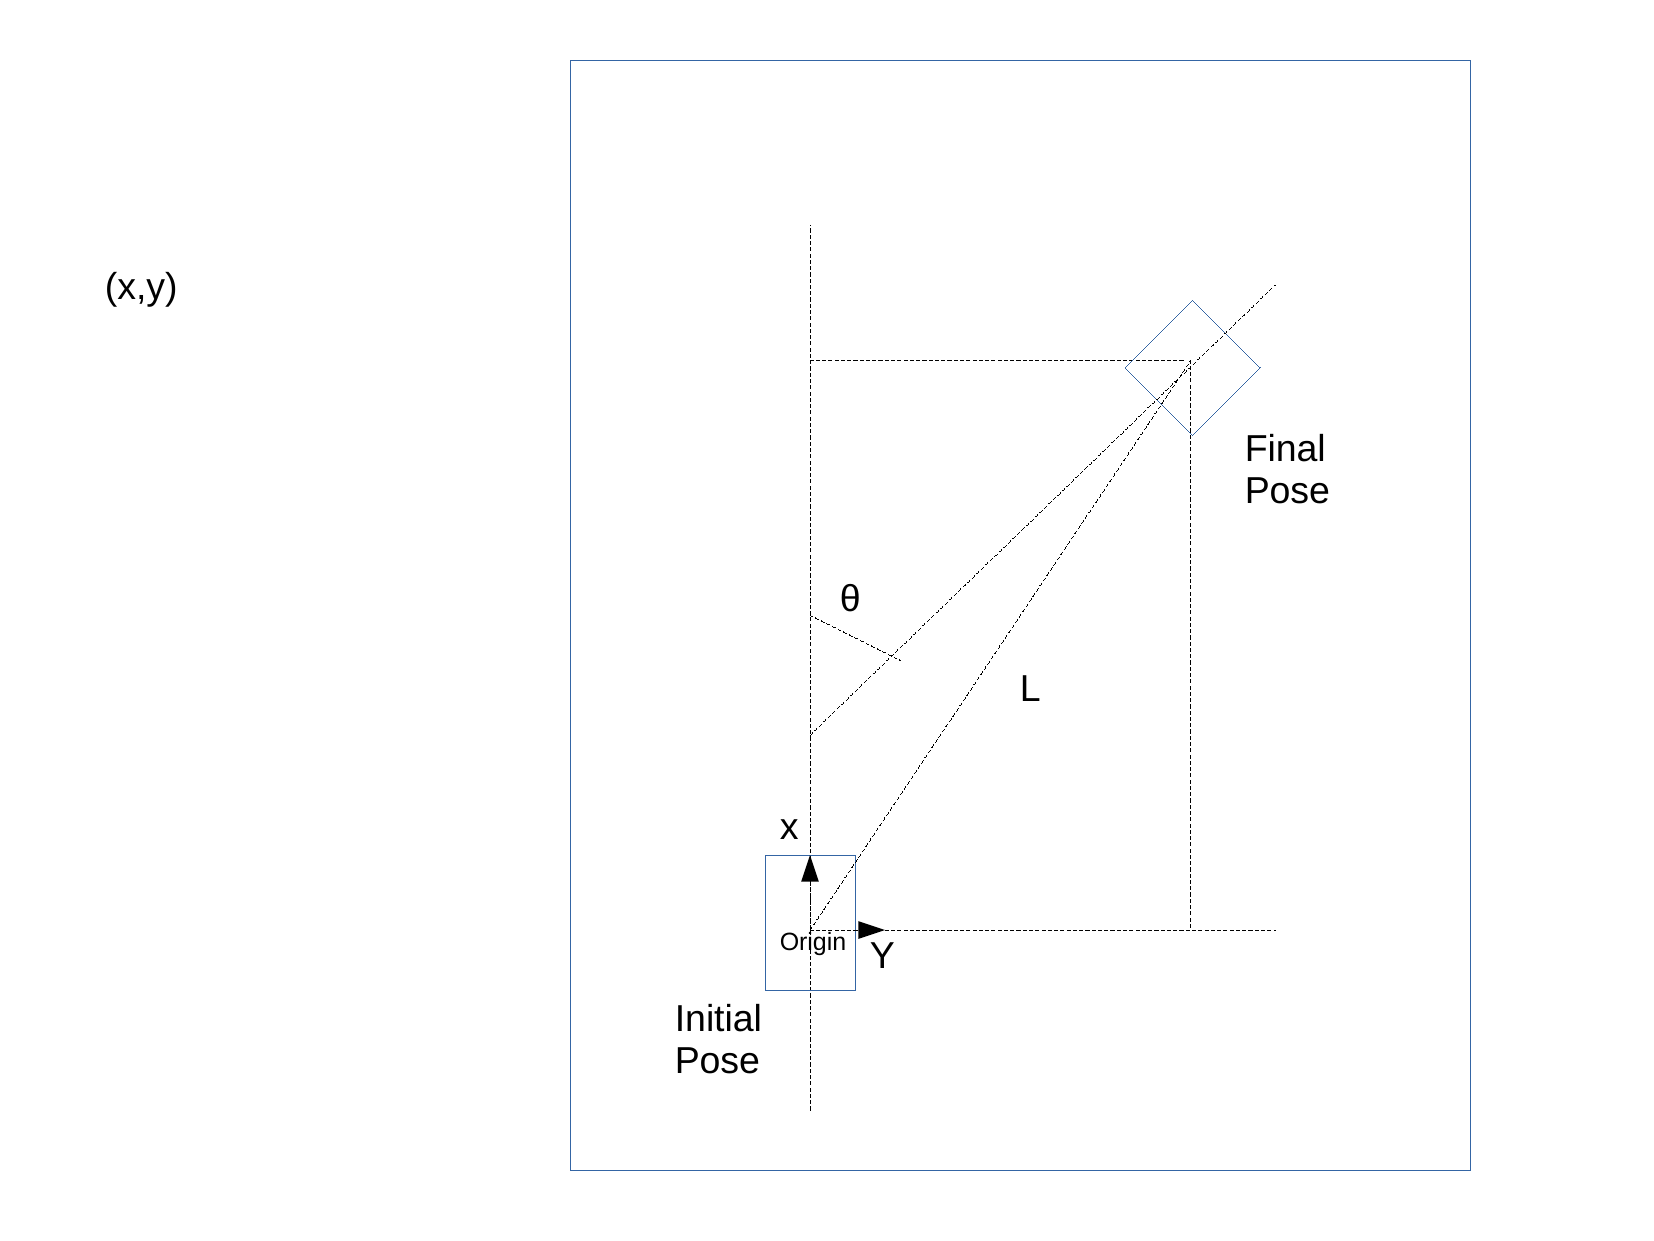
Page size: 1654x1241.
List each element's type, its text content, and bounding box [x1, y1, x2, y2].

text_box Final Pose [1230, 420, 1366, 519]
text_box L [1005, 660, 1081, 717]
text_box Initial Pose [660, 990, 796, 1089]
text_box Origin [765, 919, 916, 1006]
text_box (x,y) [90, 258, 196, 316]
text_box θ [825, 570, 886, 627]
text_box x [765, 798, 811, 856]
text_box Y [855, 926, 901, 1026]
